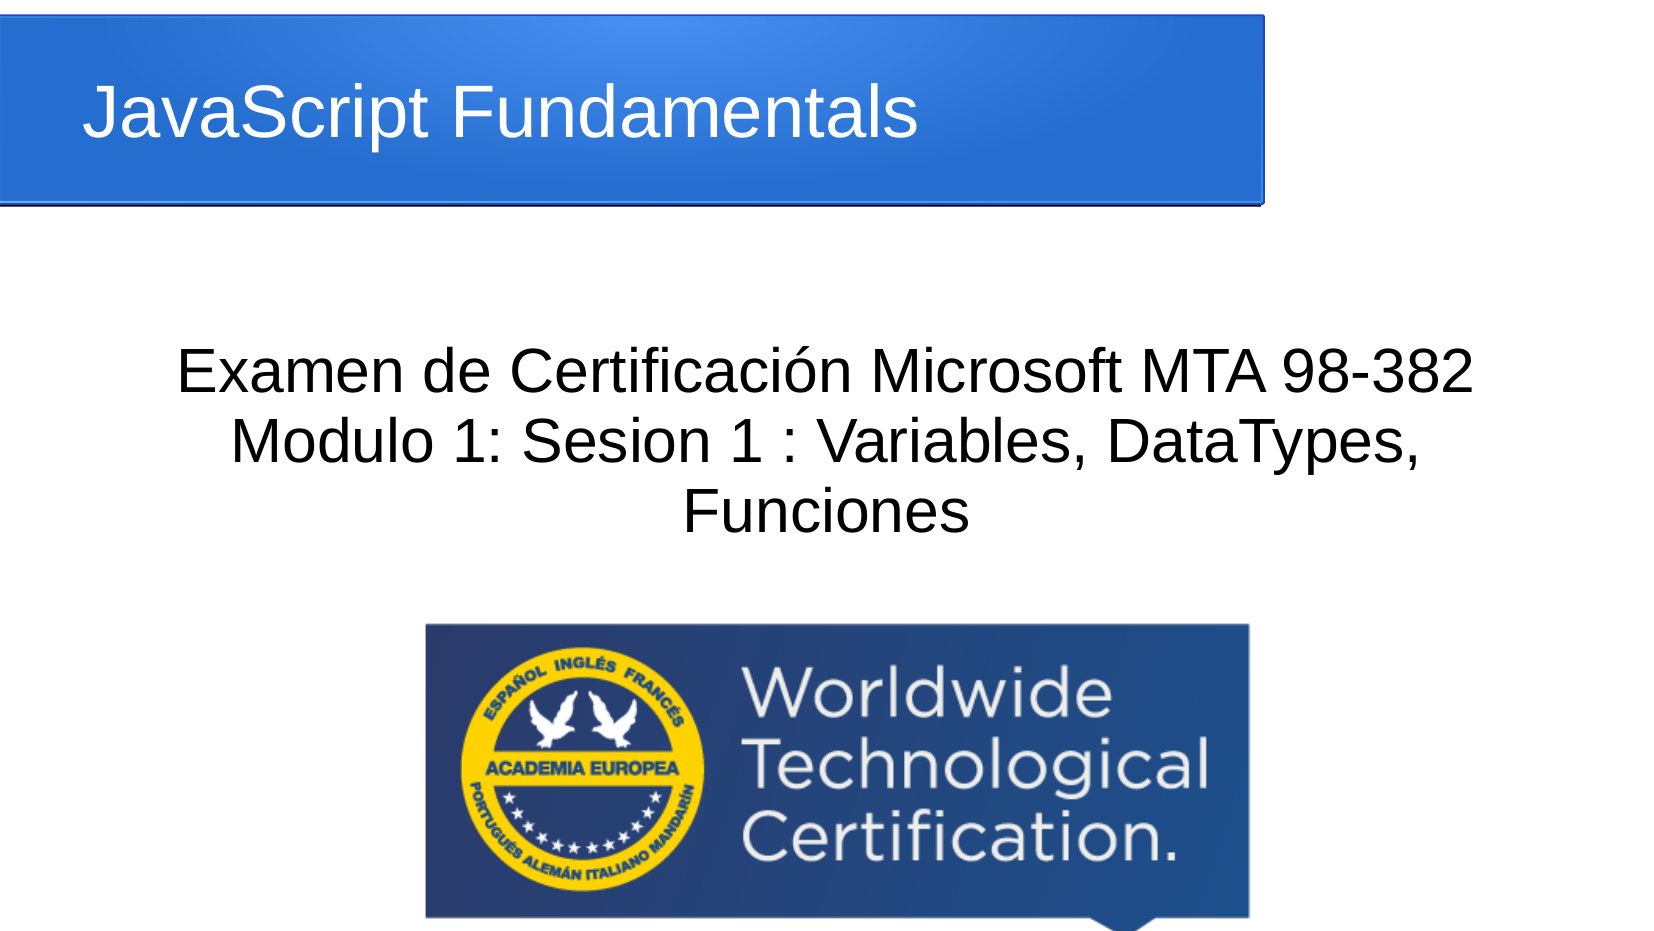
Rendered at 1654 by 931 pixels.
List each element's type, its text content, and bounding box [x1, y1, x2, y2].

subtitle Examen de Certificación Microsoft MTA 98-382 Modulo 1: Sesion 1 : Variables, DataTypes, Funciones [82, 171, 1571, 711]
title JavaScript Fundamentals [82, 35, 1235, 171]
picture [401, 610, 1269, 931]
